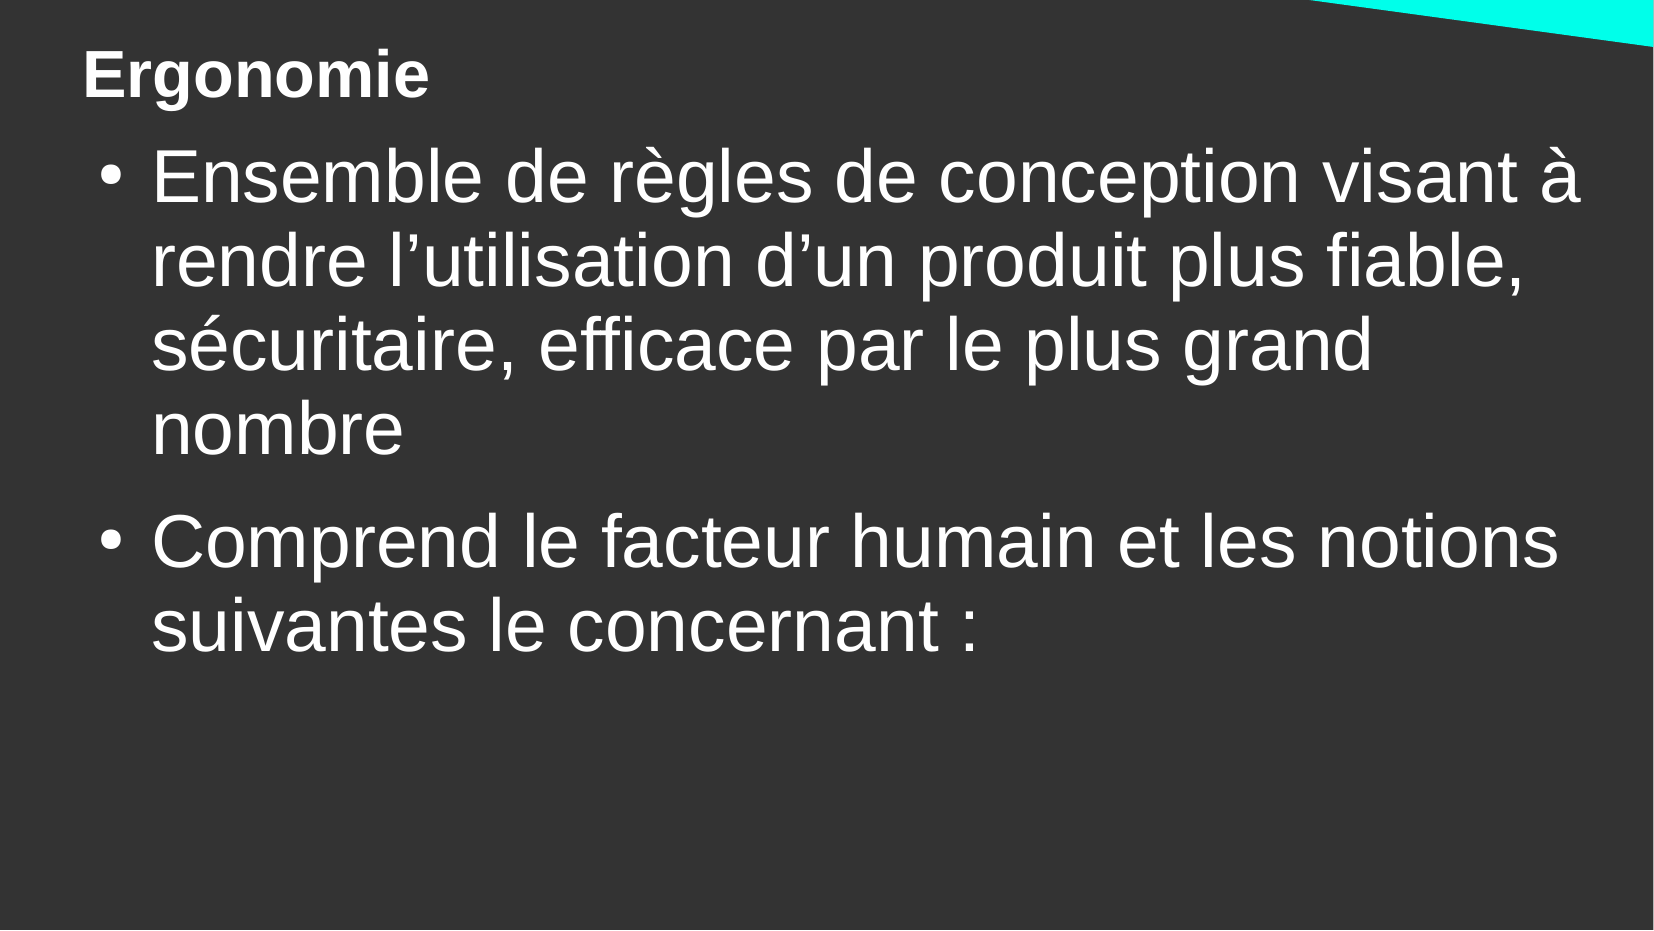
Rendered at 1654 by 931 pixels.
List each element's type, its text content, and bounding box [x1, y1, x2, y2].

title Ergonomie [82, 37, 1571, 114]
list Ensemble de règles de conception visant à rendre l’utilisation d’un produit plus fiable, sécuritaire, efficace par le plus grand nombre Comprend le facteur humain et les notions suivantes le concernant : [80, 134, 1620, 803]
text_box [1309, 0, 1654, 48]
